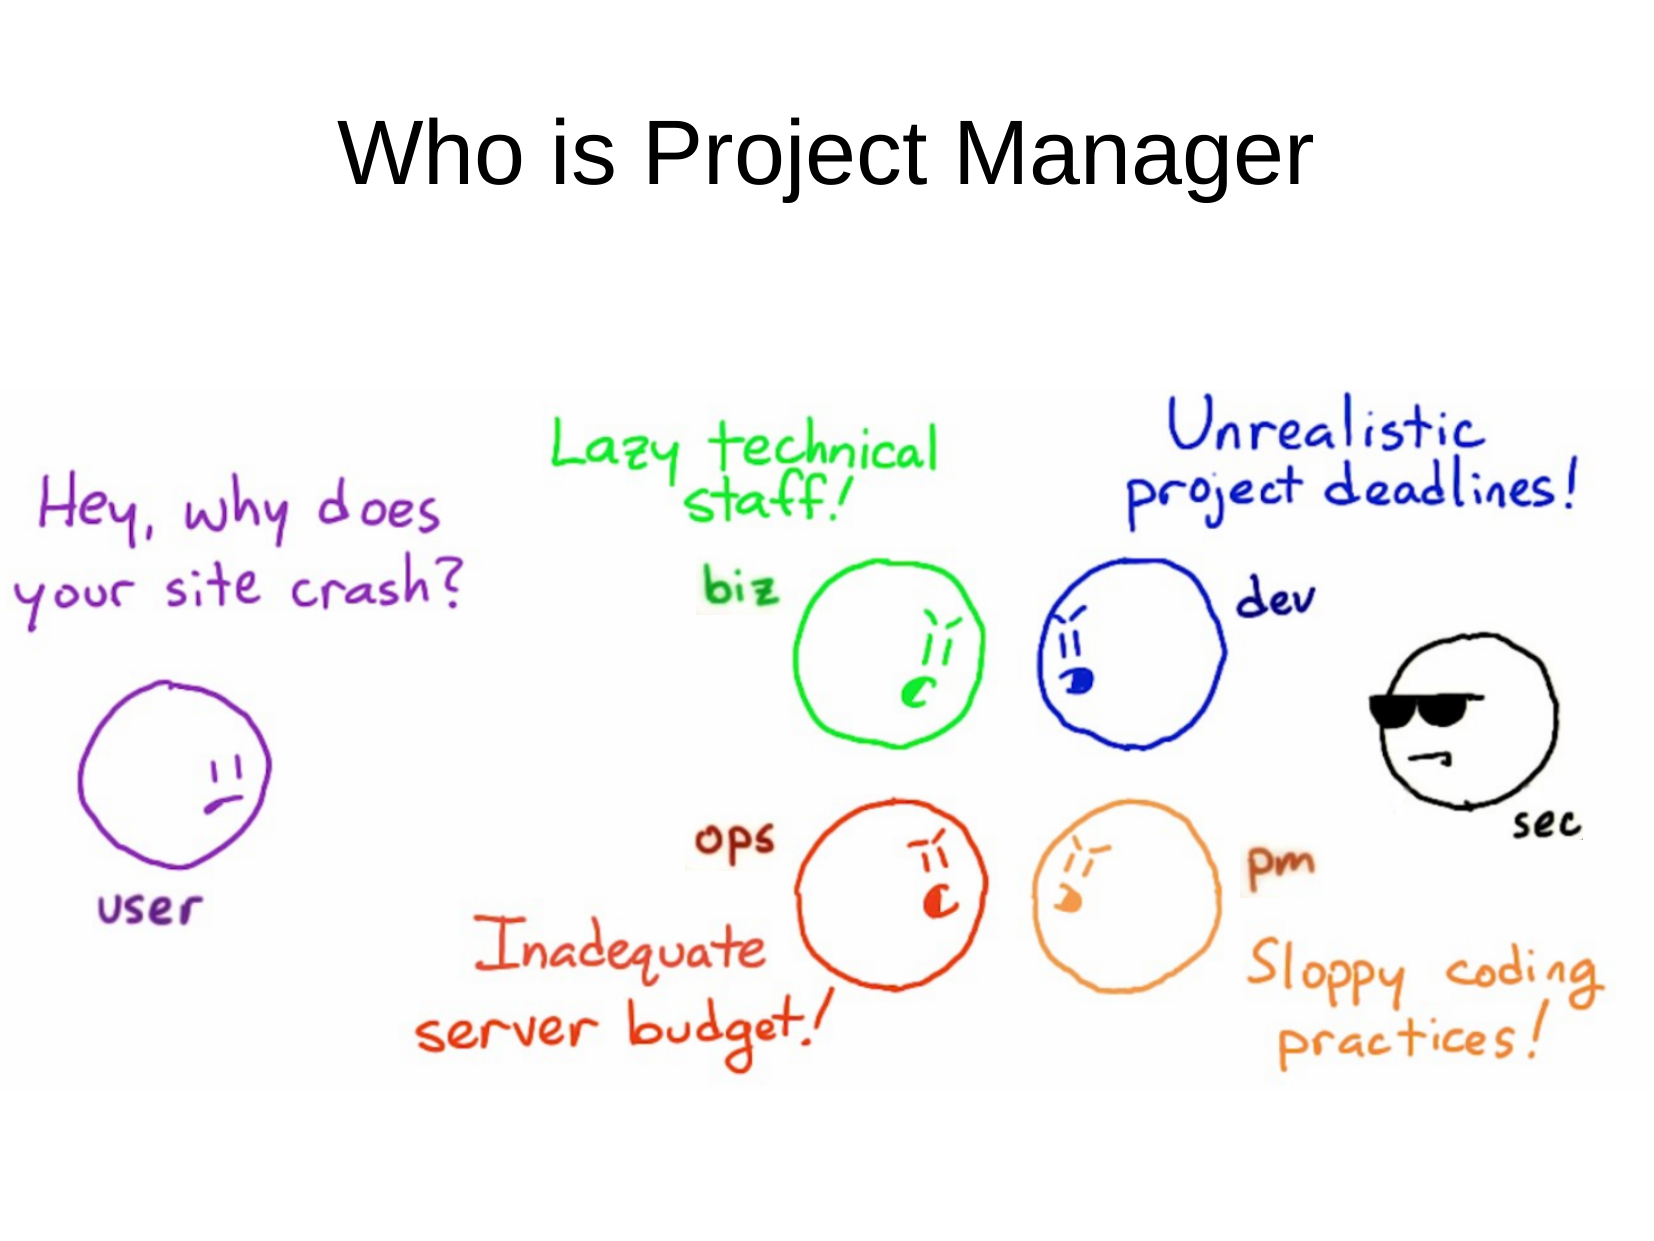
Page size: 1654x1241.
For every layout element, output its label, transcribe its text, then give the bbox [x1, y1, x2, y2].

title Who is Project Manager [82, 49, 1571, 257]
picture [0, 389, 1654, 1090]
